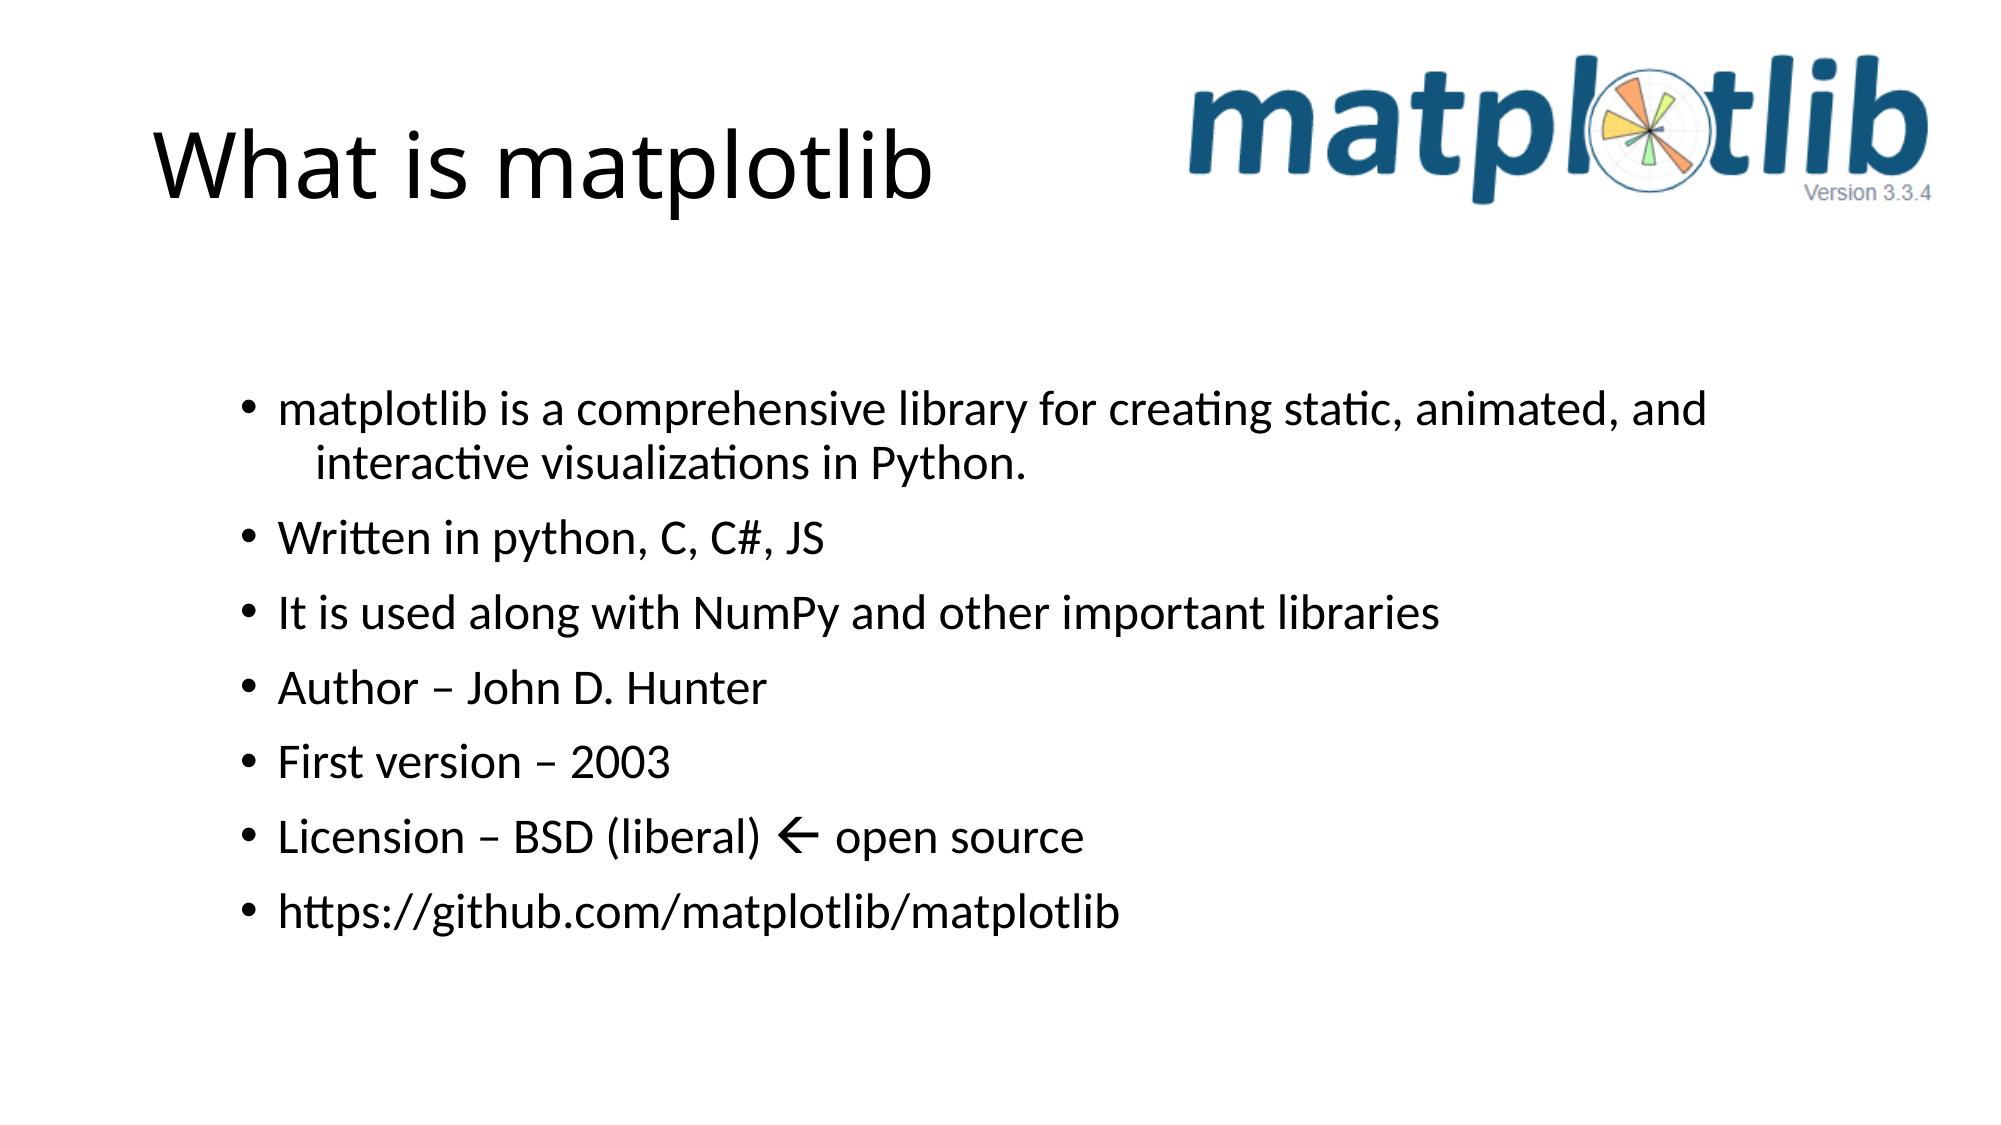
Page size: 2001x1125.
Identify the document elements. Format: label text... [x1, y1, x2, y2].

list matplotlib is a comprehensive library for creating static, animated, and interactive visualizations in Python. Written in python, C, C#, JS It is used along with NumPy and other important libraries Author – John D. Hunter First version – 2003 Licension – BSD (liberal)  open source https://github.com/matplotlib/matplotlib [225, 375, 1801, 963]
title What is matplotlib [137, 59, 1863, 278]
picture [1165, 31, 1964, 235]
